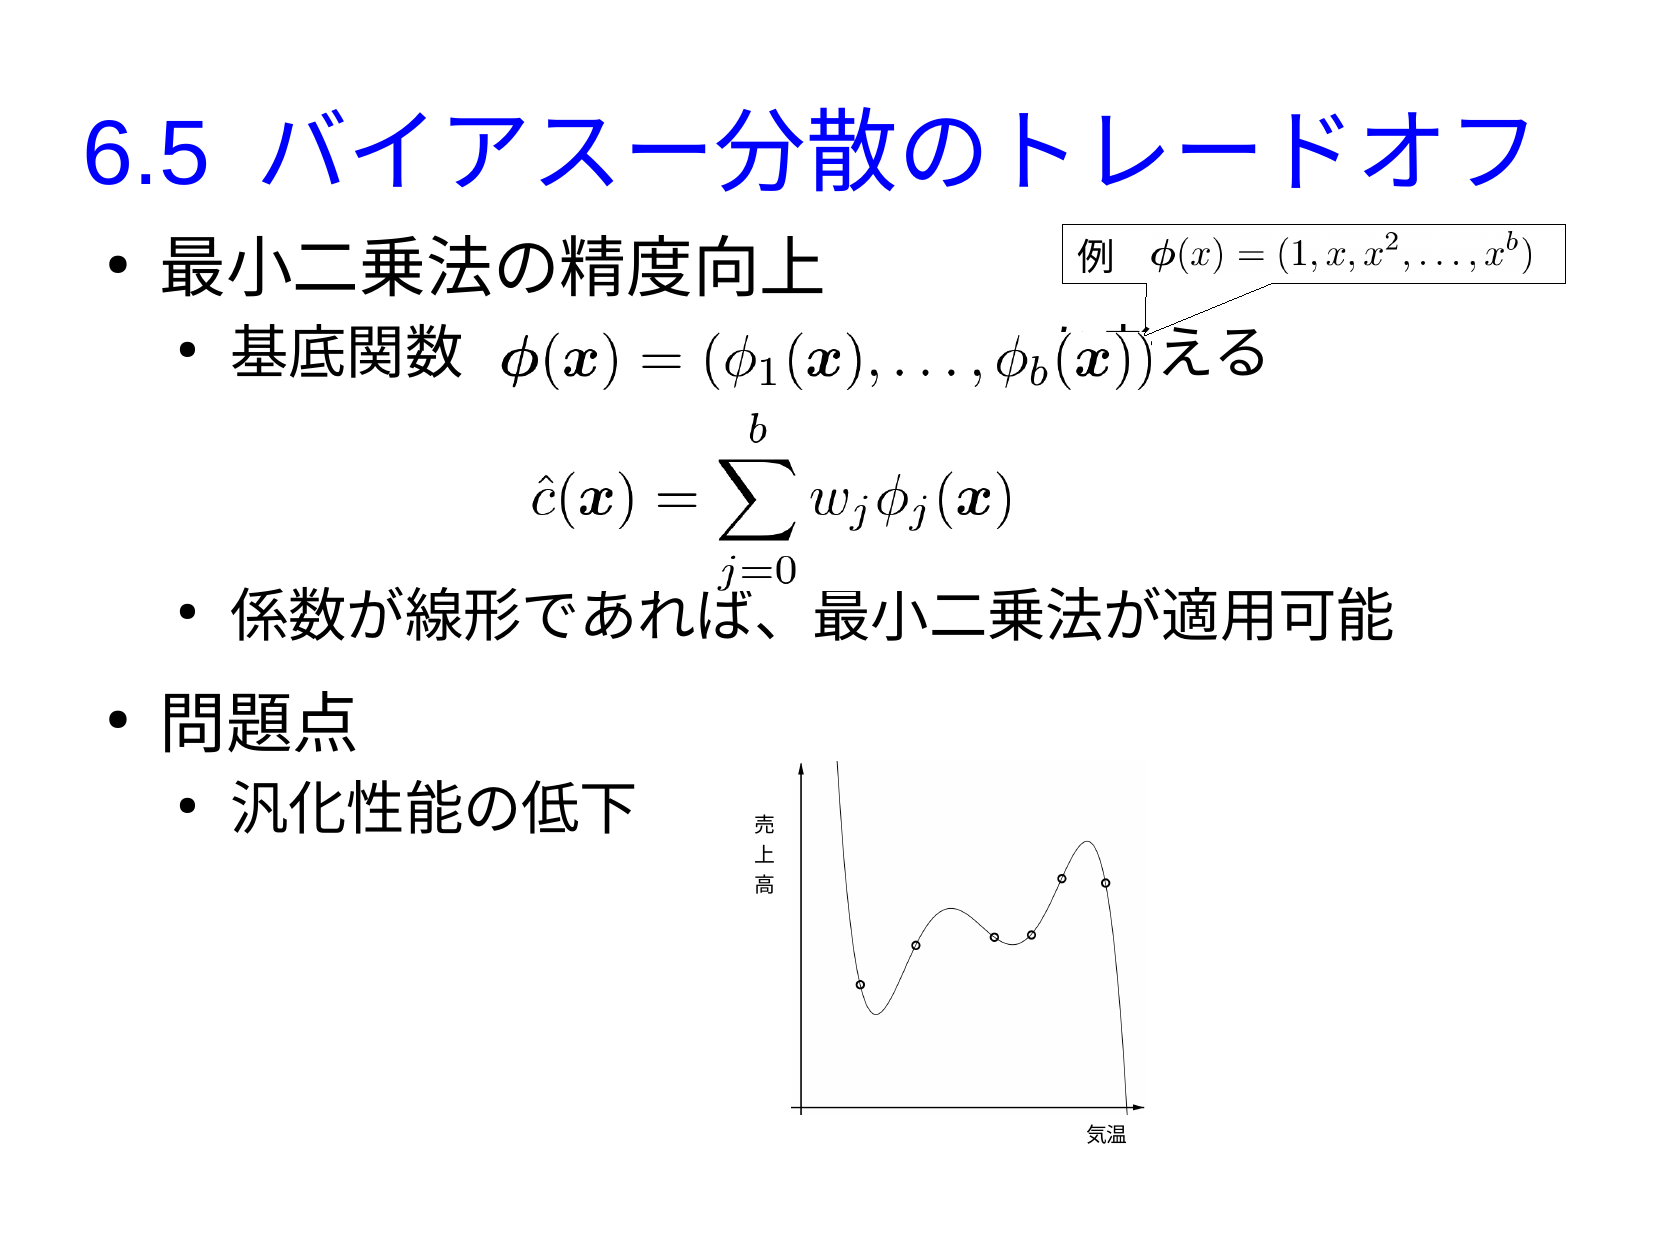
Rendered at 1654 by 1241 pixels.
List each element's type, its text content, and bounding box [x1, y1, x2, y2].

picture [532, 413, 1010, 591]
picture [1151, 231, 1531, 274]
list 最小二乗法の精度向上 基底関数 を考える 係数が線形であれば、最小二乗法が適用可能 問題点 汎化性能の低下 [88, 220, 1577, 950]
picture [791, 761, 1146, 1115]
text_box 例 [1062, 224, 1566, 336]
title 6.5 バイアスー分散のトレードオフ [82, 64, 1571, 233]
text_box 気温 [1071, 1111, 1143, 1158]
picture [501, 332, 1151, 390]
text_box 売 上 高 [739, 800, 791, 910]
